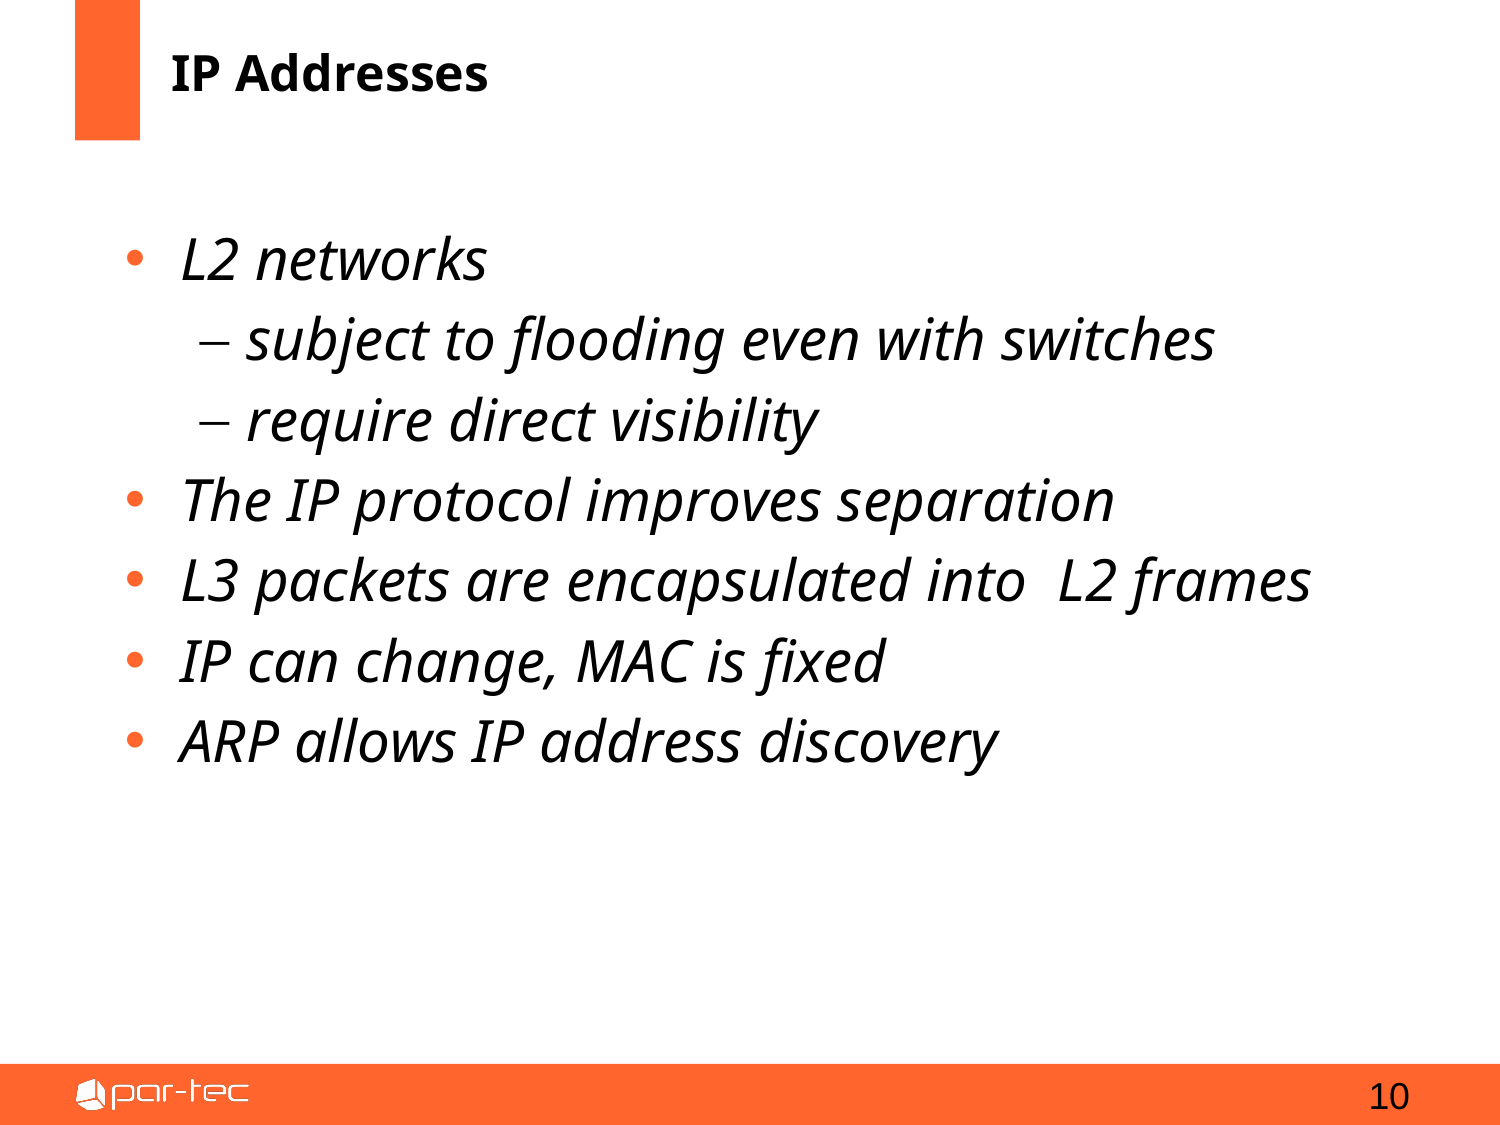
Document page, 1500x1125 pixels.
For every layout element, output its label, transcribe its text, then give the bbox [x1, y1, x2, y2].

text_box L2 networks subject to flooding even with switches require direct visibility The IP protocol improves separation L3 packets are encapsulated into L2 frames IP can change, MAC is fixed ARP allows IP address discovery [109, 214, 1461, 1060]
picture [75, 1077, 250, 1116]
text_box IP Addresses [171, 0, 1424, 143]
